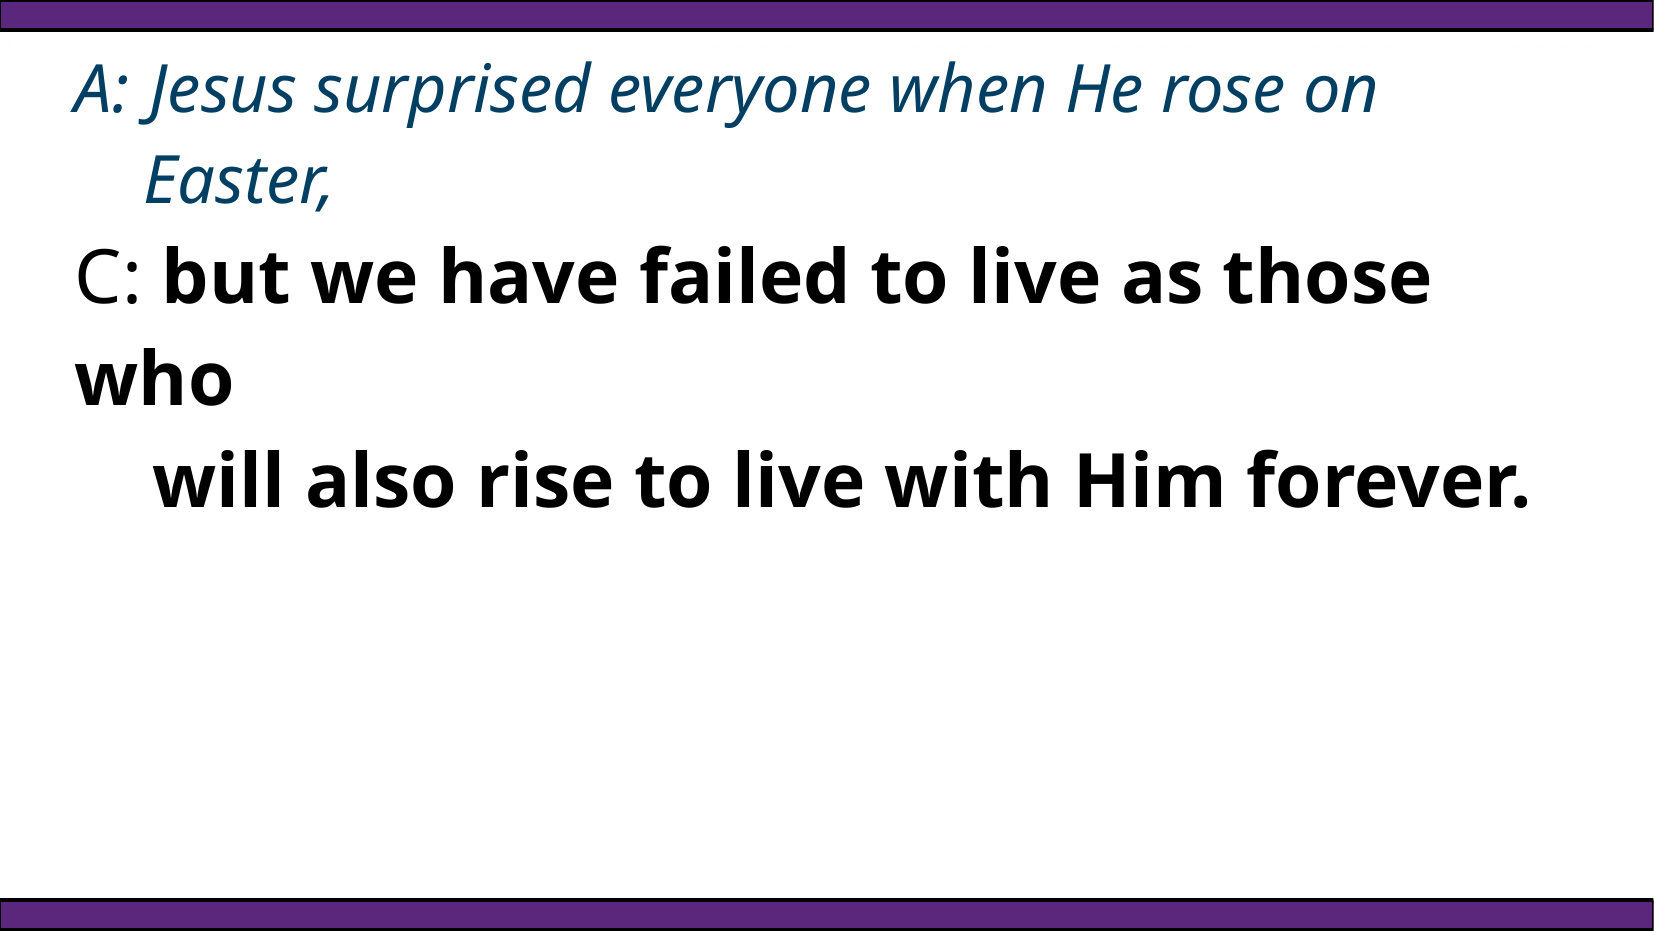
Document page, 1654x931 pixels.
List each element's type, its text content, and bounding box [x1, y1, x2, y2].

text_box A: Jesus surprised everyone when He rose on Easter, C: but we have failed to live as those who will also rise to live with Him forever. [60, 34, 1606, 427]
picture [0, 31, 1654, 900]
text_box [0, 0, 1654, 31]
text_box [0, 900, 1654, 931]
